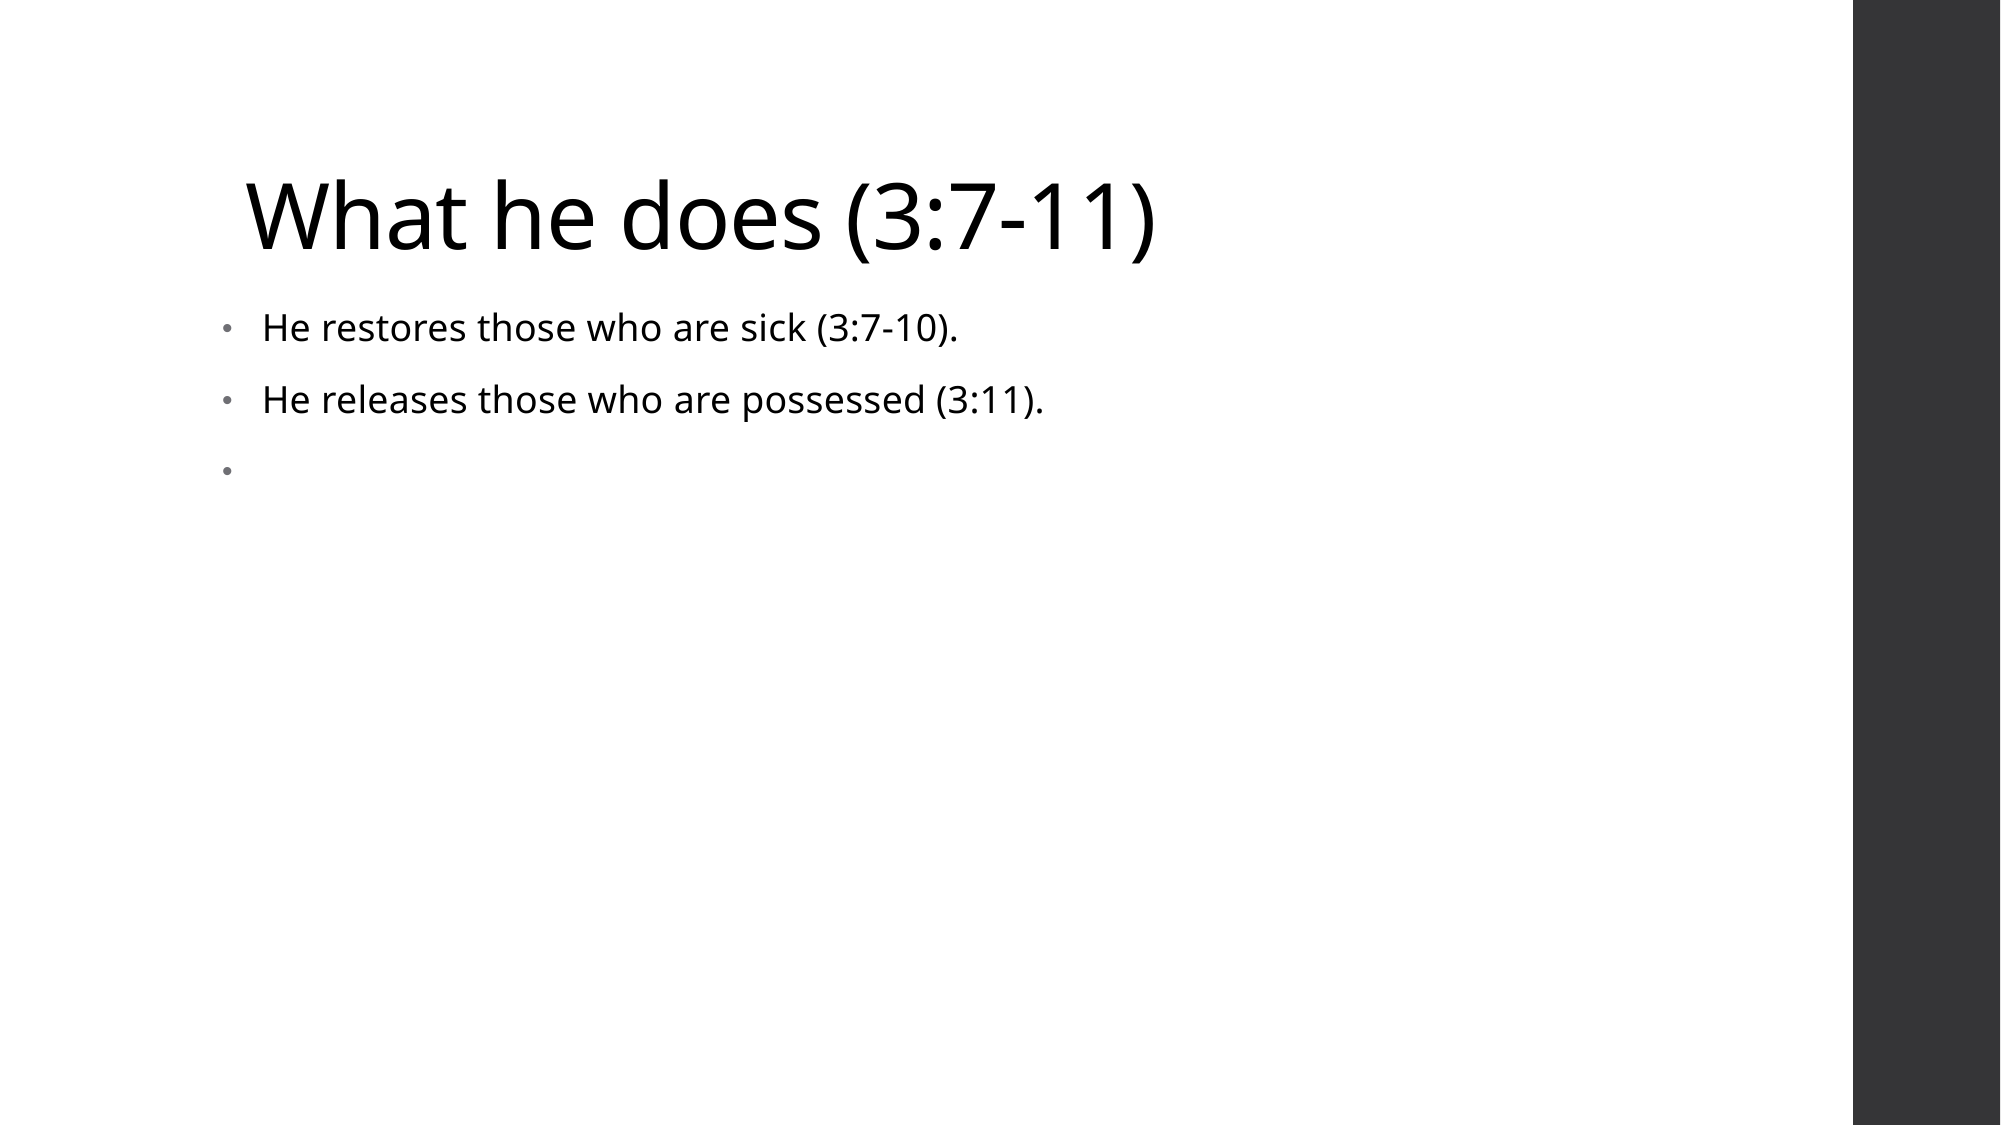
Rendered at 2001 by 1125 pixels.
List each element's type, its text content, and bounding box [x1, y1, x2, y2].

title What he does (3:7-11) [206, 60, 1797, 278]
list He restores those who are sick (3:7-10). He releases those who are possessed (3:11). [206, 299, 1617, 1014]
